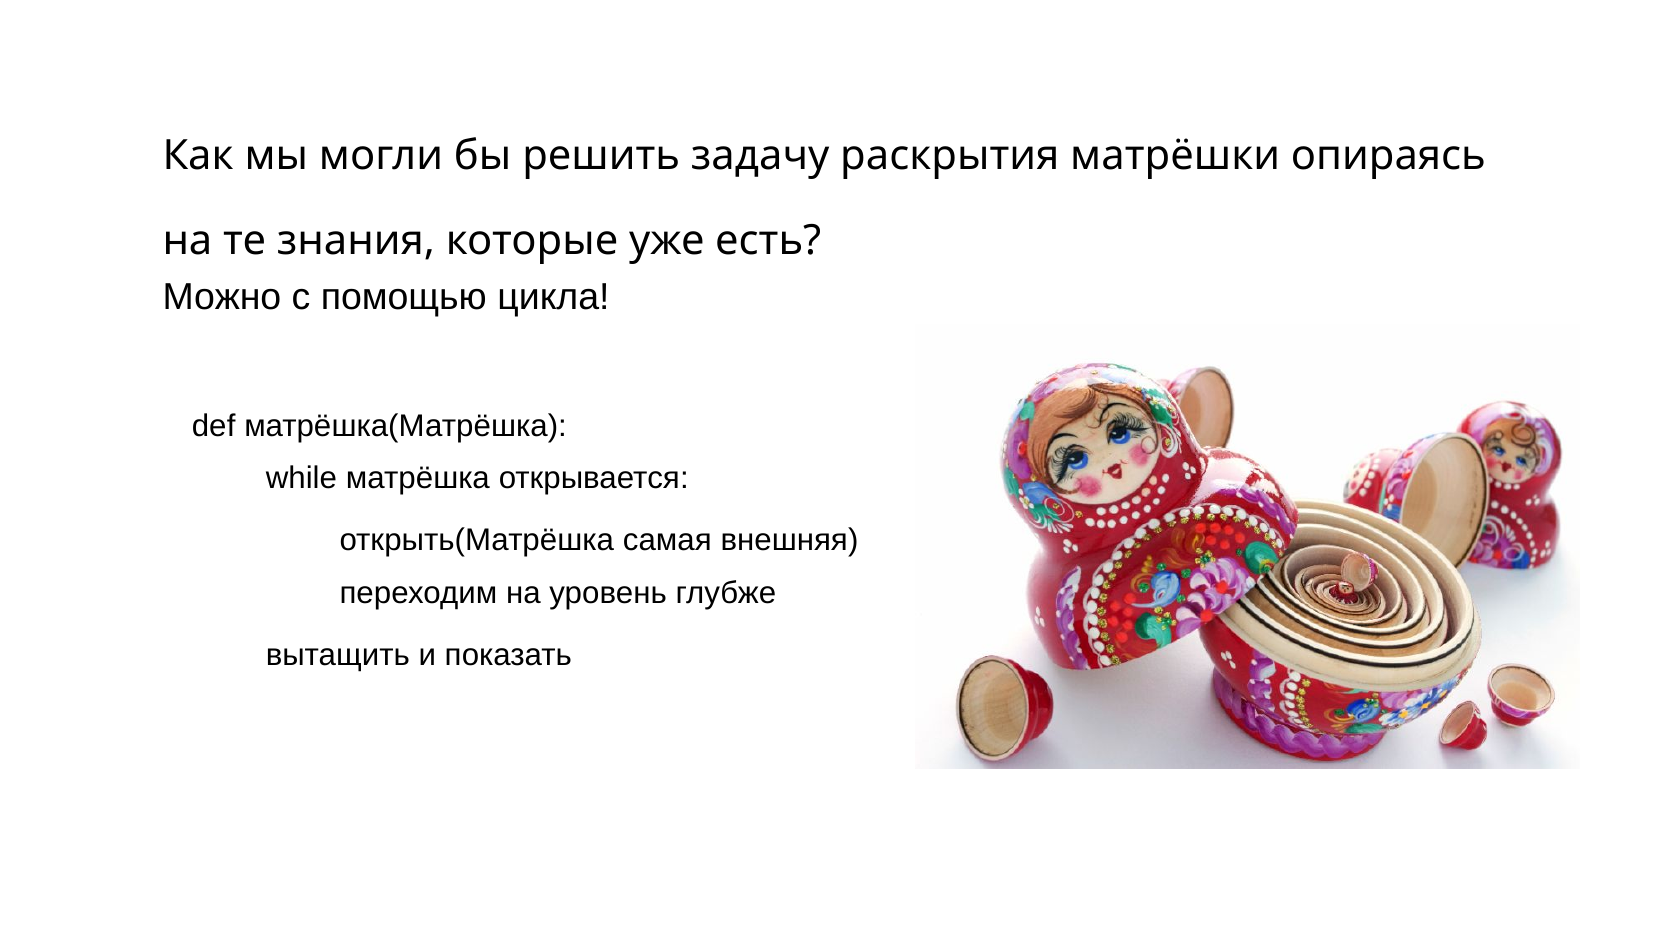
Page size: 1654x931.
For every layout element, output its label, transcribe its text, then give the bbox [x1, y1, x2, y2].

text_box Можно с помощью цикла! [147, 267, 680, 325]
picture [915, 324, 1580, 769]
text_box def матрёшка(Матрёшка): while матрёшка открывается: открыть(Матрёшка самая внешняя) переходим на уровень глубже вытащить и показать [177, 383, 915, 768]
text_box Как мы могли бы решить задачу раскрытия матрёшки опираясь на те знания, которые уже есть? [147, 88, 1595, 214]
